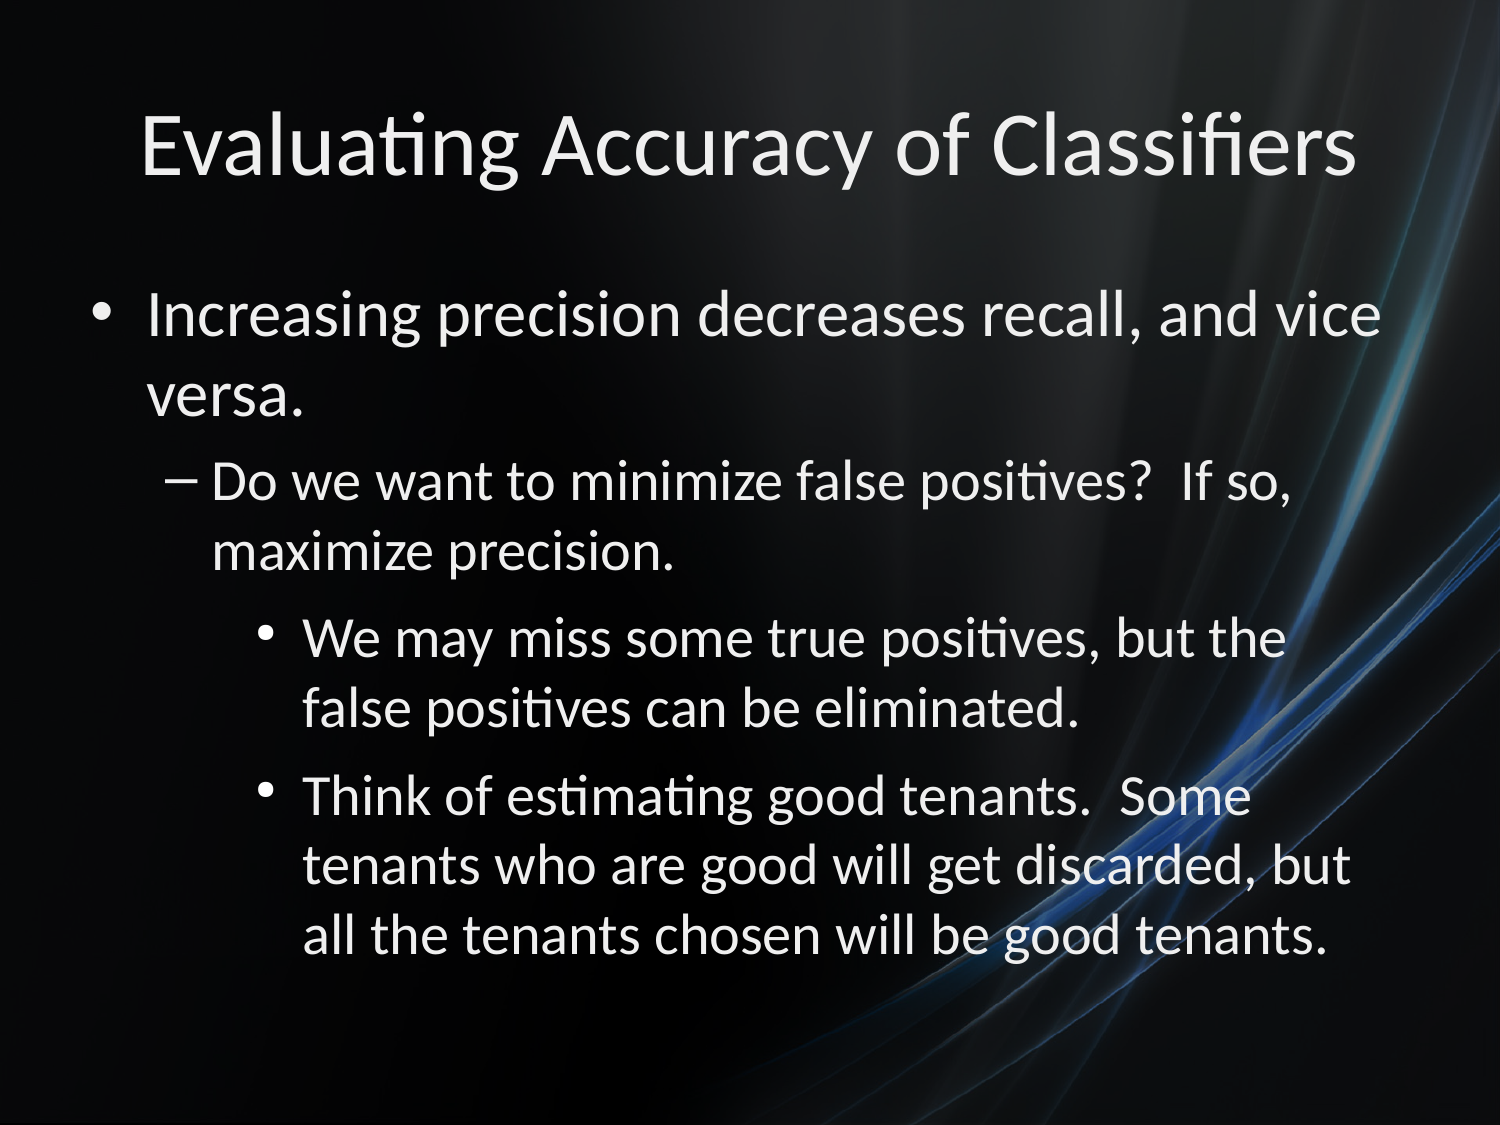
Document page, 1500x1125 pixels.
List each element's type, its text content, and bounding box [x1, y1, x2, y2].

title Evaluating Accuracy of Classifiers [75, 45, 1425, 233]
list Increasing precision decreases recall, and vice versa. Do we want to minimize false positives? If so, maximize precision. We may miss some true positives, but the false positives can be eliminated. Think of estimating good tenants. Some tenants who are good will get discarded, but all the tenants chosen will be good tenants. [75, 262, 1425, 1005]
picture [0, 0, 1500, 1125]
